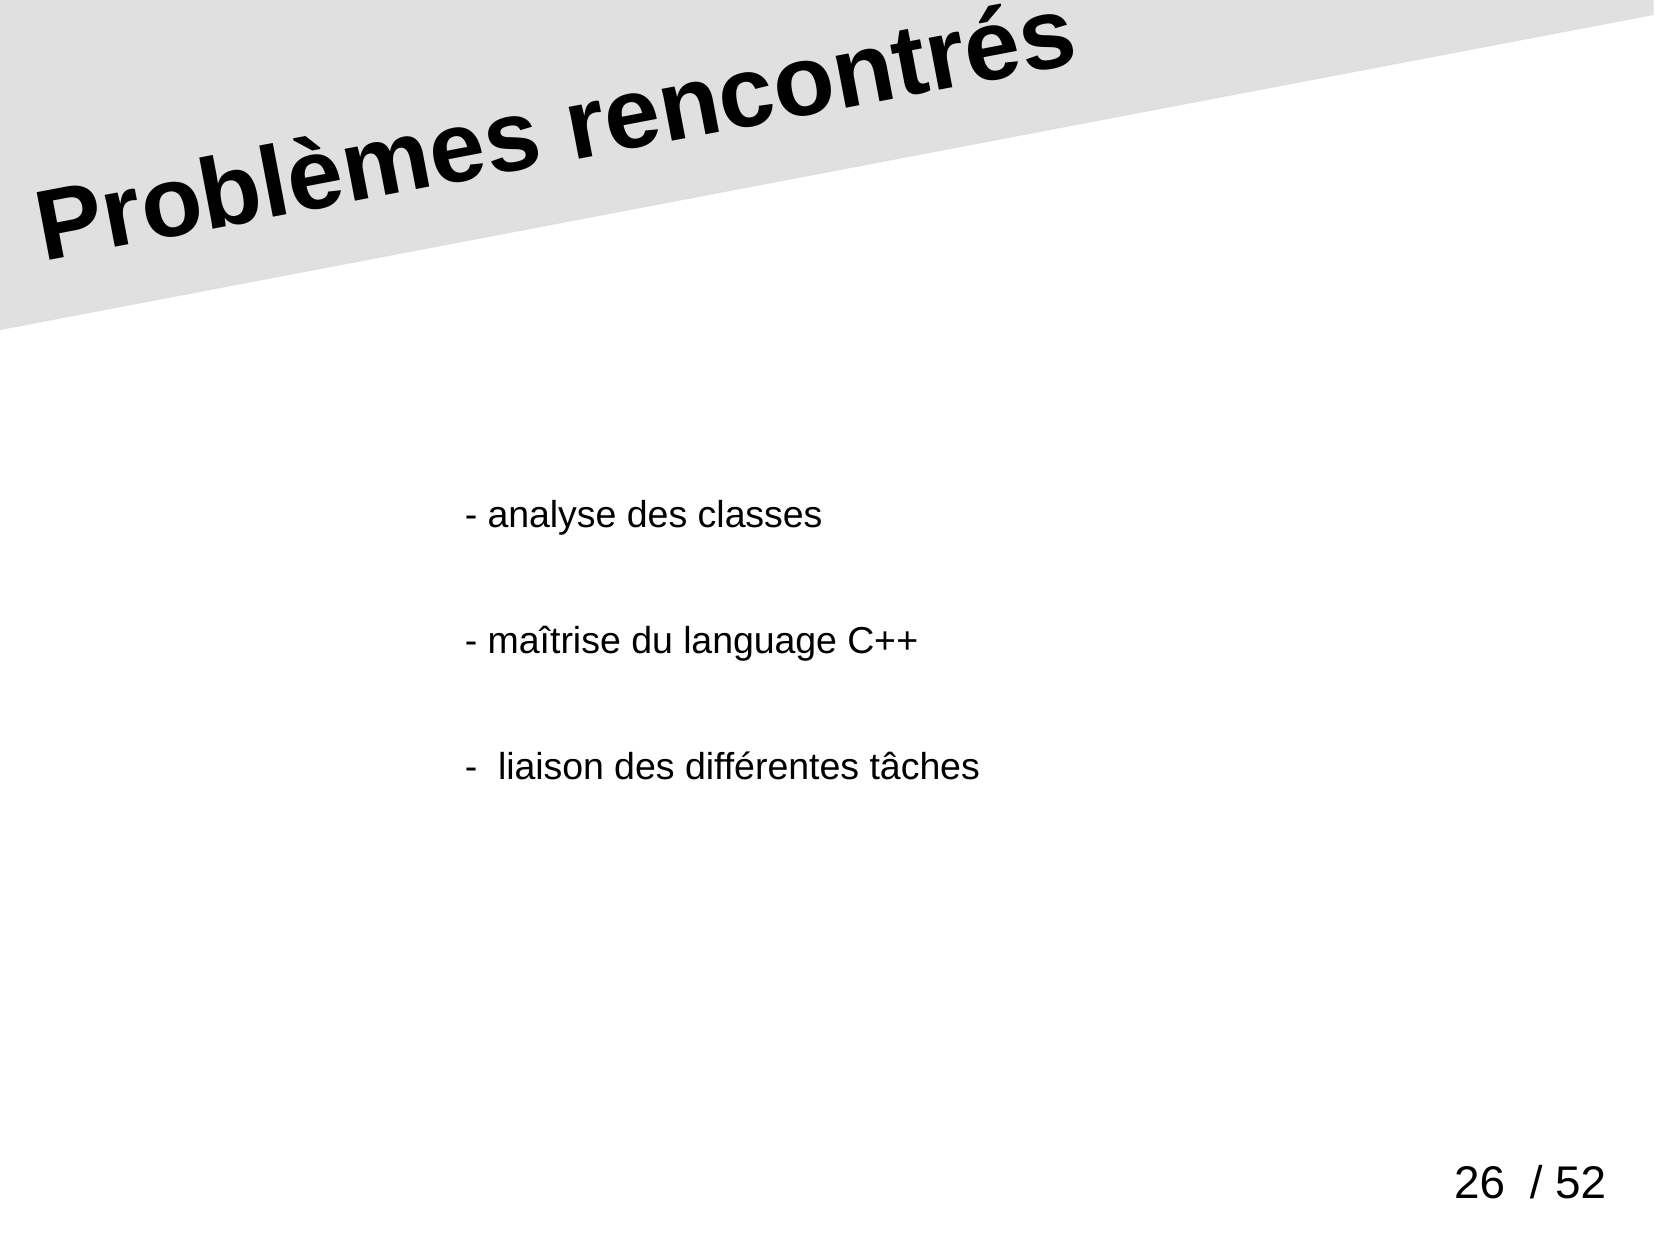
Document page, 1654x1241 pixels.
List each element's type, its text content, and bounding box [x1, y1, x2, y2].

text_box - analyse des classes - maîtrise du language C++ - liaison des différentes tâches [450, 486, 1336, 796]
title Problèmes rencontrés [17, 0, 1518, 329]
